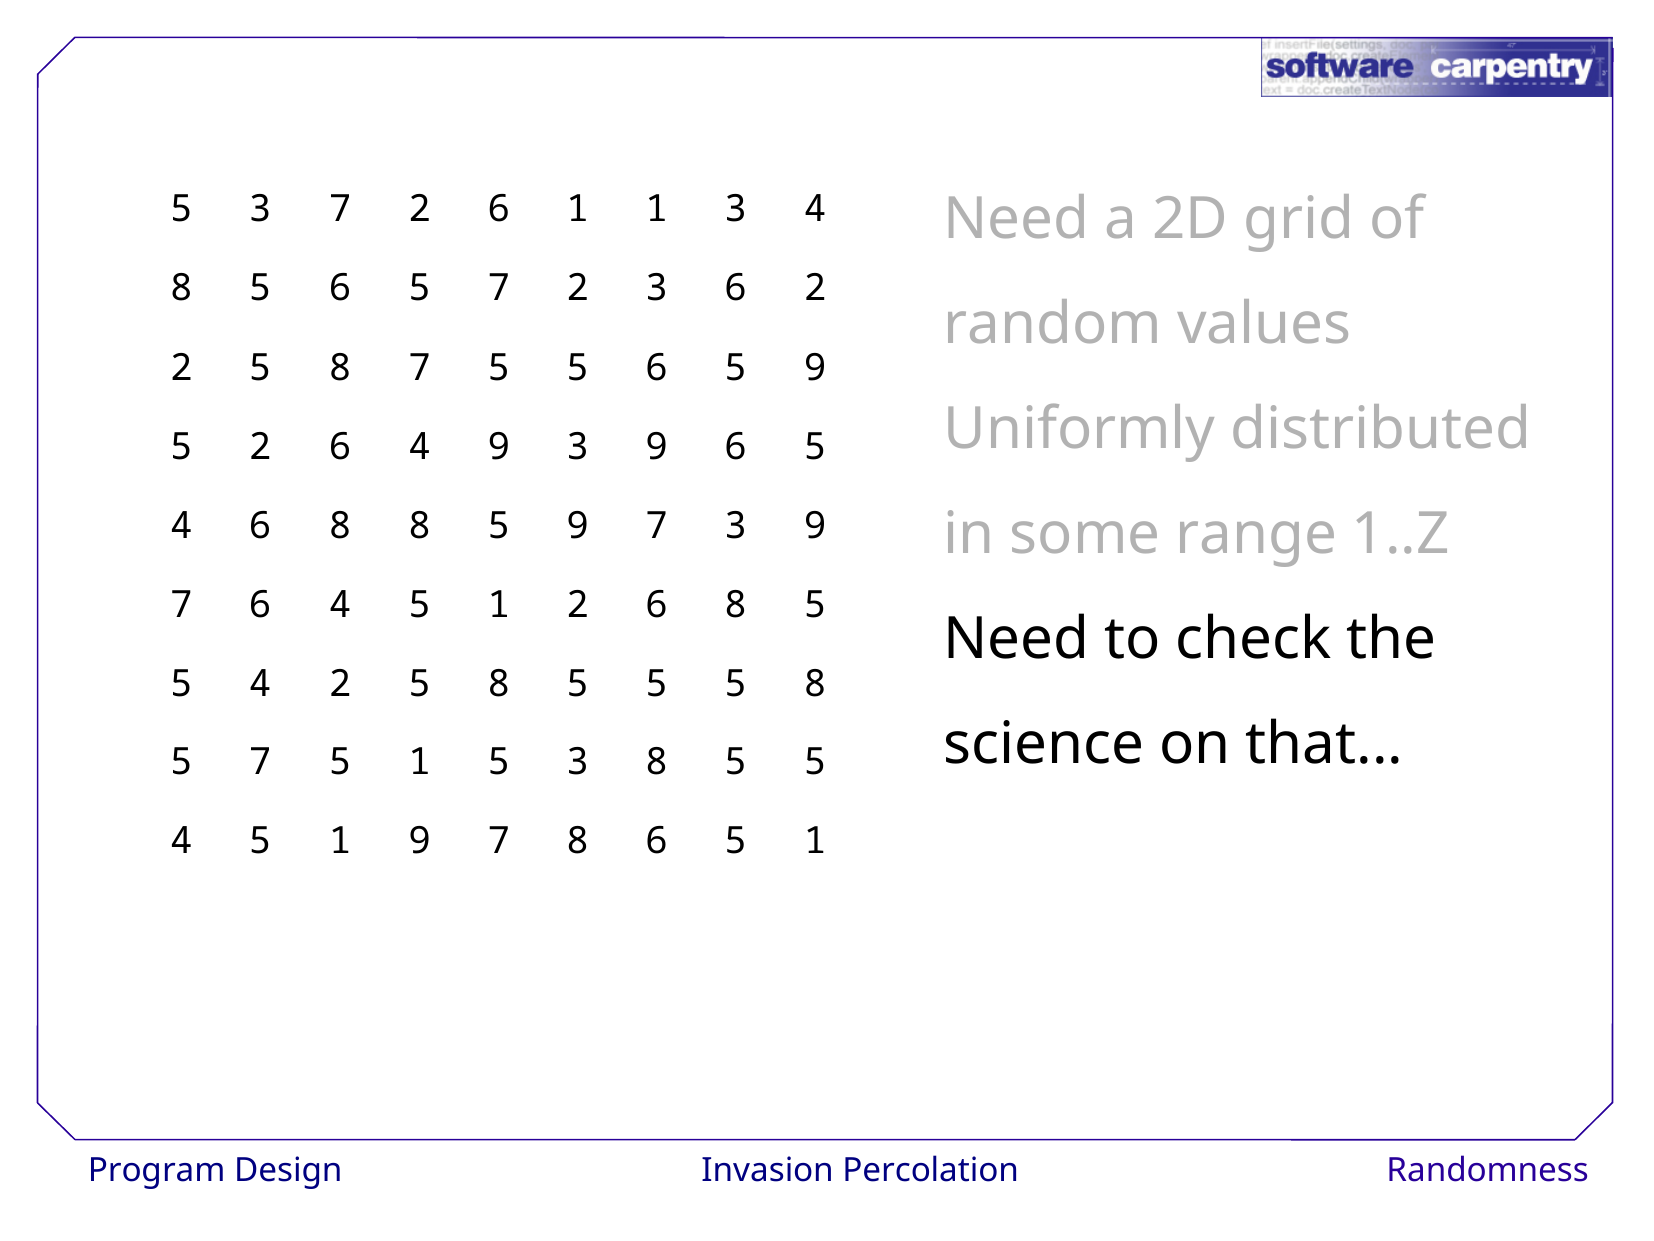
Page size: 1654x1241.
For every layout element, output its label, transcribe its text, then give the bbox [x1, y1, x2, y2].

table_cell 5 [221, 245, 300, 326]
table_cell 7 [459, 799, 538, 878]
table_cell 5 [538, 326, 617, 404]
table_header 3 [696, 166, 775, 245]
table_cell 8 [459, 641, 538, 720]
table_cell 5 [459, 720, 538, 799]
table_cell 6 [617, 562, 696, 641]
table_cell 4 [221, 641, 300, 720]
table_cell 2 [142, 326, 221, 404]
table_cell 5 [775, 562, 855, 641]
table_cell 5 [221, 326, 300, 404]
table_cell 2 [538, 245, 617, 326]
table_header 3 [221, 166, 300, 245]
table_header 4 [775, 166, 855, 245]
table_cell 6 [300, 404, 380, 483]
table_cell 3 [617, 245, 696, 326]
text_box Need a 2D grid of random values Uniformly distributed in some range 1..Z Need to check the science on that... [928, 137, 1546, 784]
table_cell 4 [300, 562, 380, 641]
table_cell 7 [142, 562, 221, 641]
table_cell 8 [142, 245, 221, 326]
table_cell 2 [300, 641, 380, 720]
table_cell 2 [221, 404, 300, 483]
table_cell 6 [696, 404, 775, 483]
table_cell 6 [221, 562, 300, 641]
table_header 1 [617, 166, 696, 245]
table_header 1 [538, 166, 617, 245]
table_cell 6 [617, 326, 696, 404]
table_cell 1 [775, 799, 855, 878]
table_cell 9 [775, 326, 855, 404]
table_cell 9 [459, 404, 538, 483]
table_cell 5 [696, 326, 775, 404]
table_cell 2 [538, 562, 617, 641]
table_cell 8 [300, 326, 380, 404]
table_header 2 [380, 166, 459, 245]
table_cell 7 [459, 245, 538, 326]
table_cell 1 [459, 562, 538, 641]
table_cell 8 [538, 799, 617, 878]
table_cell 7 [617, 483, 696, 562]
table_cell 8 [380, 483, 459, 562]
table_cell 5 [221, 799, 300, 878]
table_cell 6 [221, 483, 300, 562]
table_cell 1 [380, 720, 459, 799]
table_cell 5 [459, 483, 538, 562]
table_cell 5 [380, 245, 459, 326]
table_header 5 [142, 166, 221, 245]
table_cell 1 [300, 799, 380, 878]
table_header 6 [459, 166, 538, 245]
table_cell 9 [380, 799, 459, 878]
table_cell 9 [775, 483, 855, 562]
table_cell 4 [142, 483, 221, 562]
table_header 7 [300, 166, 380, 245]
table_cell 5 [142, 404, 221, 483]
table_cell 6 [300, 245, 380, 326]
table_cell 3 [696, 483, 775, 562]
table_cell 5 [775, 404, 855, 483]
table_cell 7 [380, 326, 459, 404]
table_cell 5 [617, 641, 696, 720]
table_cell 5 [538, 641, 617, 720]
table_cell 5 [380, 641, 459, 720]
table_cell 5 [459, 326, 538, 404]
table_cell 7 [221, 720, 300, 799]
table_cell 3 [538, 404, 617, 483]
table_cell 8 [300, 483, 380, 562]
table_cell 6 [696, 245, 775, 326]
table_cell 5 [696, 641, 775, 720]
table_cell 5 [775, 720, 855, 799]
table_cell 2 [775, 245, 855, 326]
table_cell 9 [617, 404, 696, 483]
table_cell 8 [617, 720, 696, 799]
table_cell 8 [696, 562, 775, 641]
picture [1261, 39, 1613, 97]
table_cell 5 [142, 720, 221, 799]
table_cell 5 [696, 720, 775, 799]
table_cell 3 [538, 720, 617, 799]
table_cell 5 [696, 799, 775, 878]
table_cell 9 [538, 483, 617, 562]
table_cell 8 [775, 641, 855, 720]
table_cell 5 [300, 720, 380, 799]
table_cell 4 [142, 799, 221, 878]
table_cell 5 [142, 641, 221, 720]
table_cell 5 [380, 562, 459, 641]
table_cell 6 [617, 799, 696, 878]
table_cell 4 [380, 404, 459, 483]
